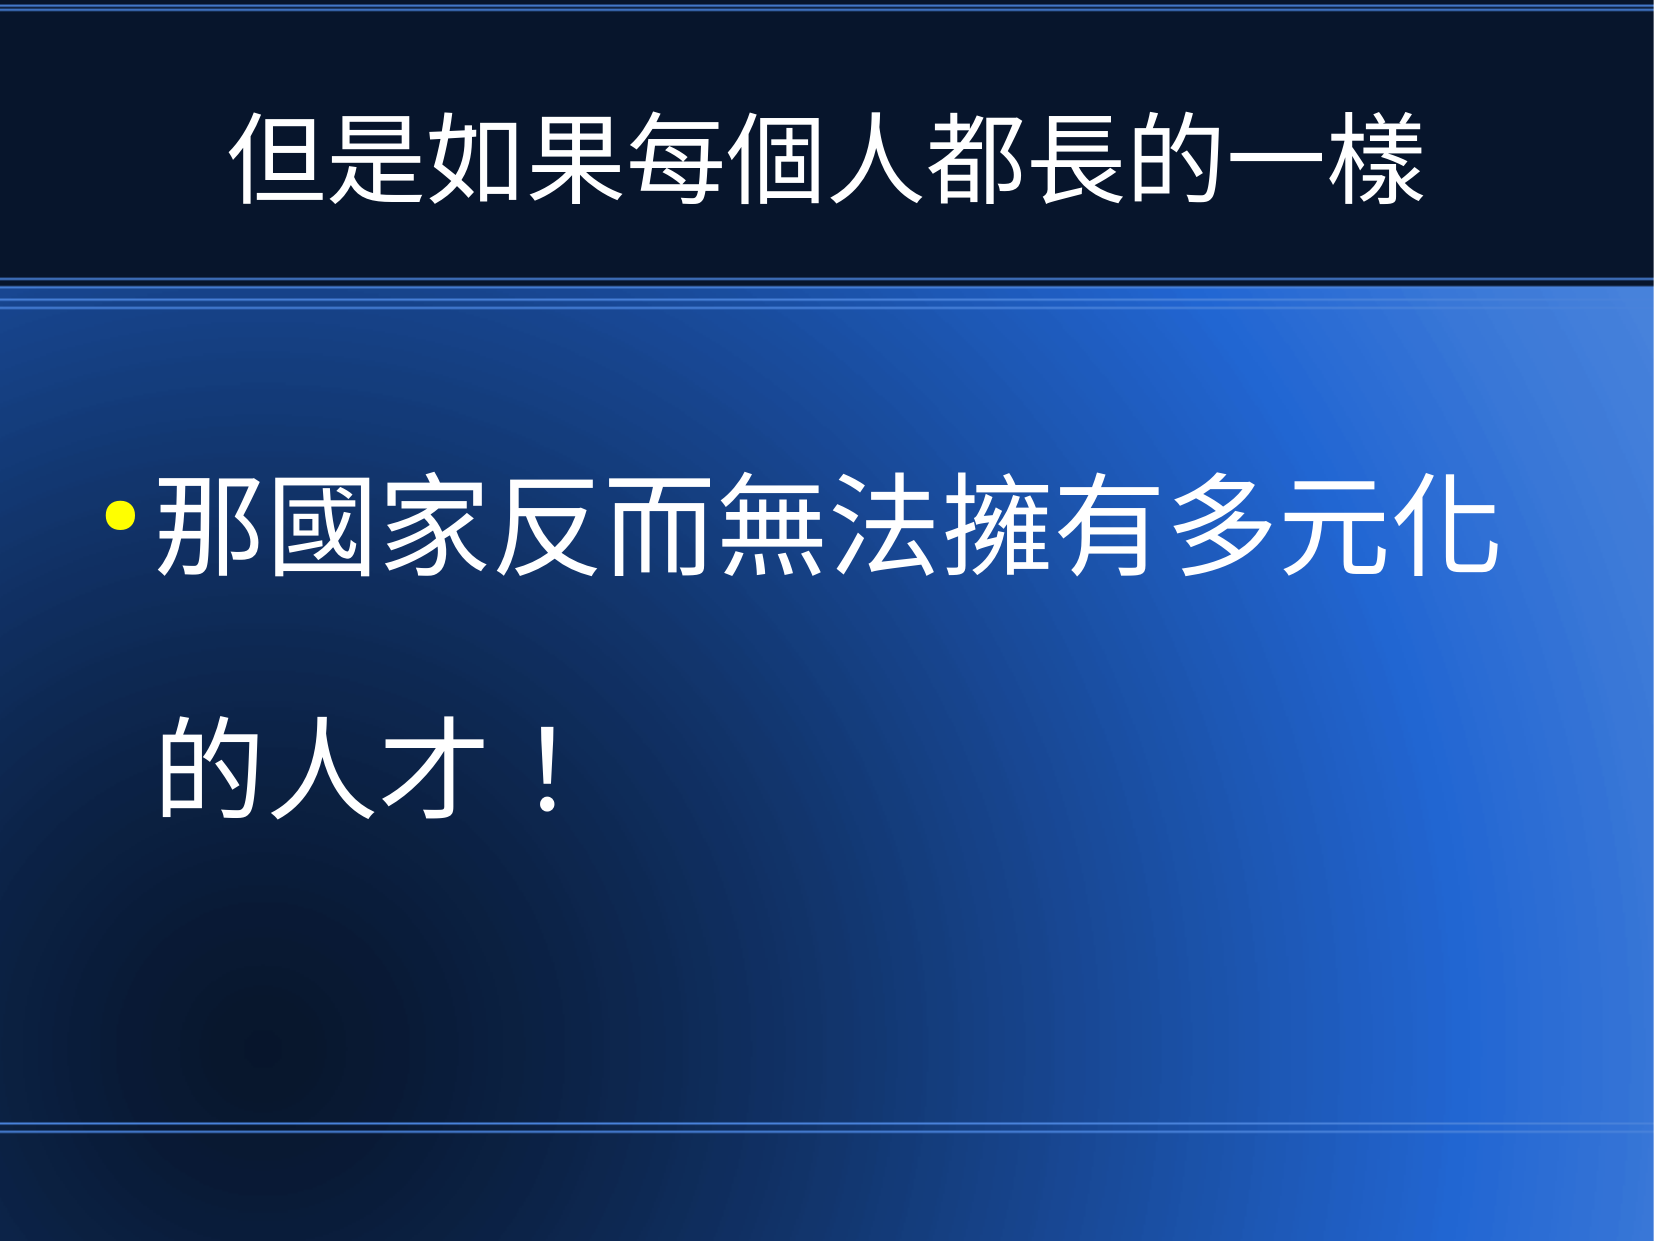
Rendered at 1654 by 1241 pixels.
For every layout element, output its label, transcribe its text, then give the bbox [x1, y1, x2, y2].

list 那國家反而無法擁有多元化的人才！ [82, 355, 1571, 1241]
picture [0, 0, 1654, 1241]
title 但是如果每個人都長的一樣 [82, 49, 1571, 257]
